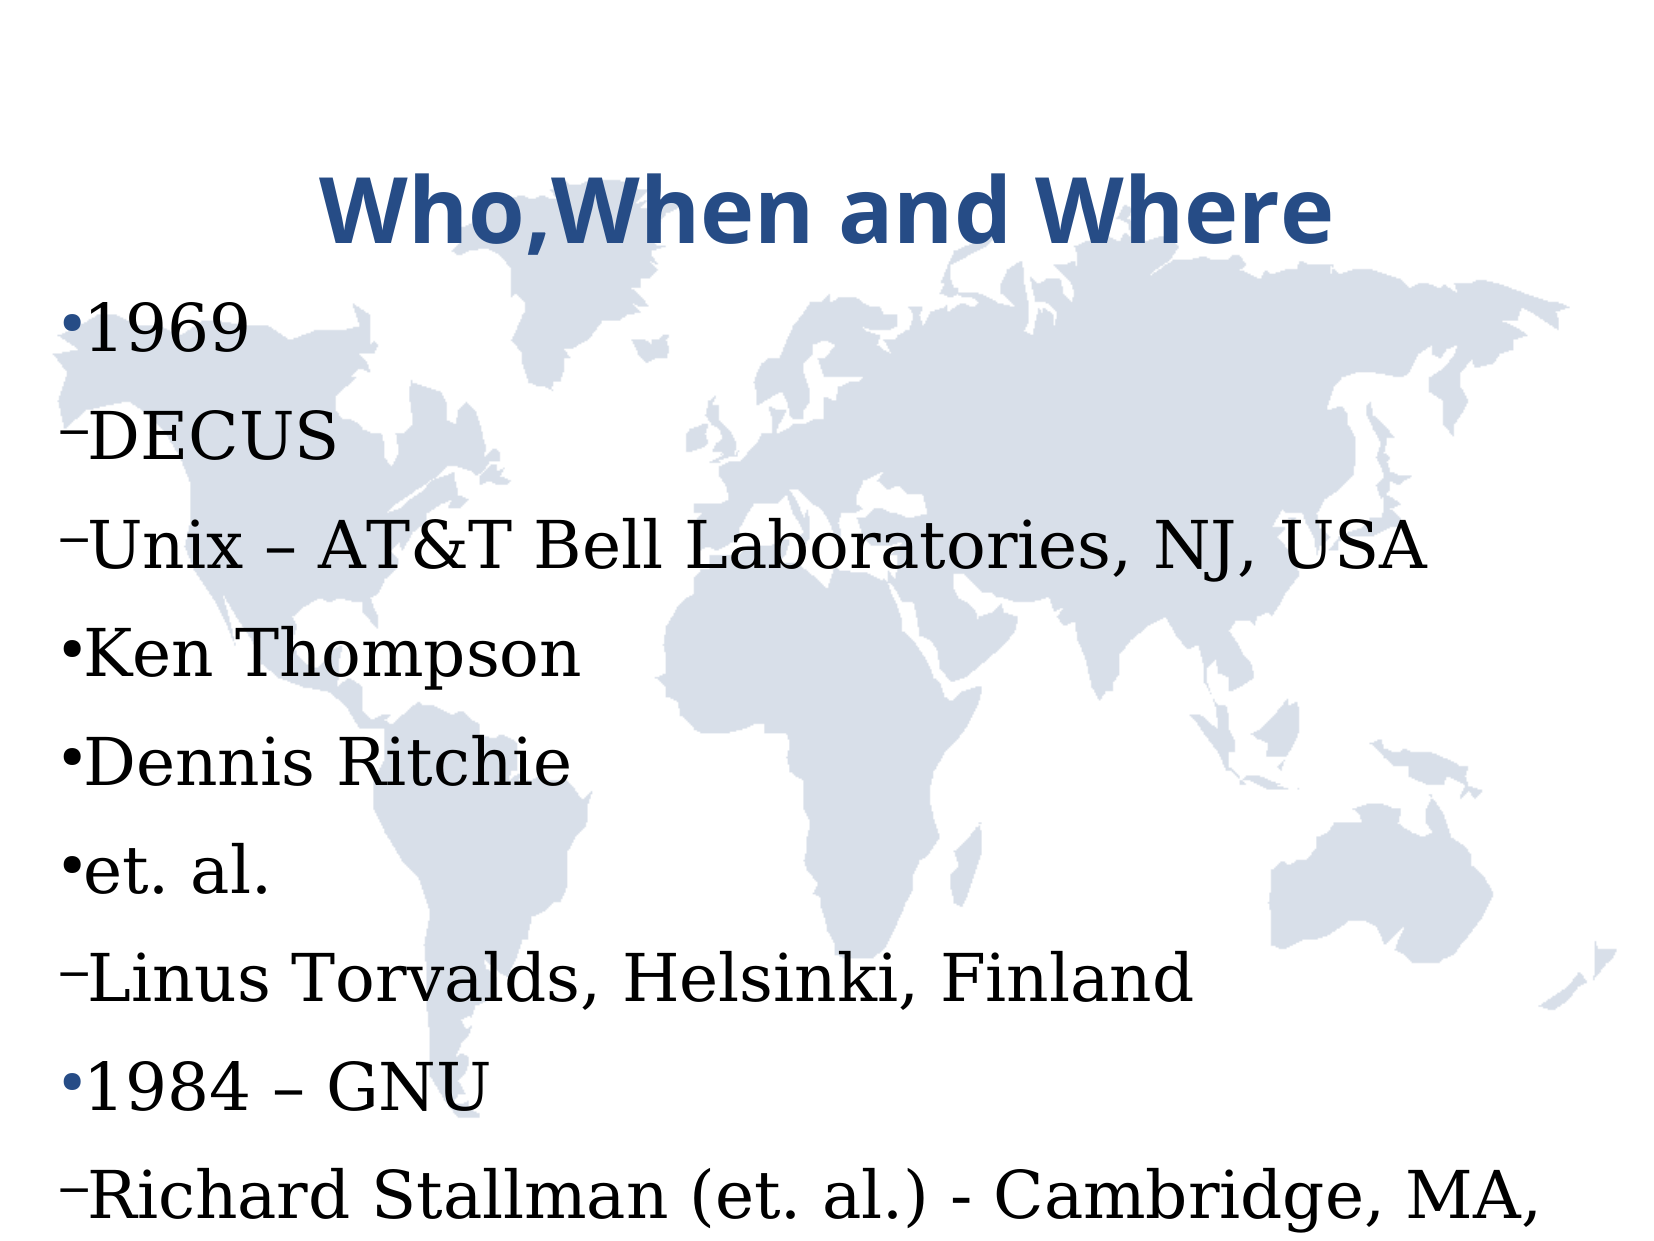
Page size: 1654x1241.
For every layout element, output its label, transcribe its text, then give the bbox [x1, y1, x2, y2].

list 1969 DECUS Unix – AT&T Bell Laboratories, NJ, USA Ken Thompson Dennis Ritchie et. al. Linus Torvalds, Helsinki, Finland 1984 – GNU Richard Stallman (et. al.) - Cambridge, MA, USA [60, 285, 1598, 1197]
title Who,When and Where [121, 102, 1534, 285]
